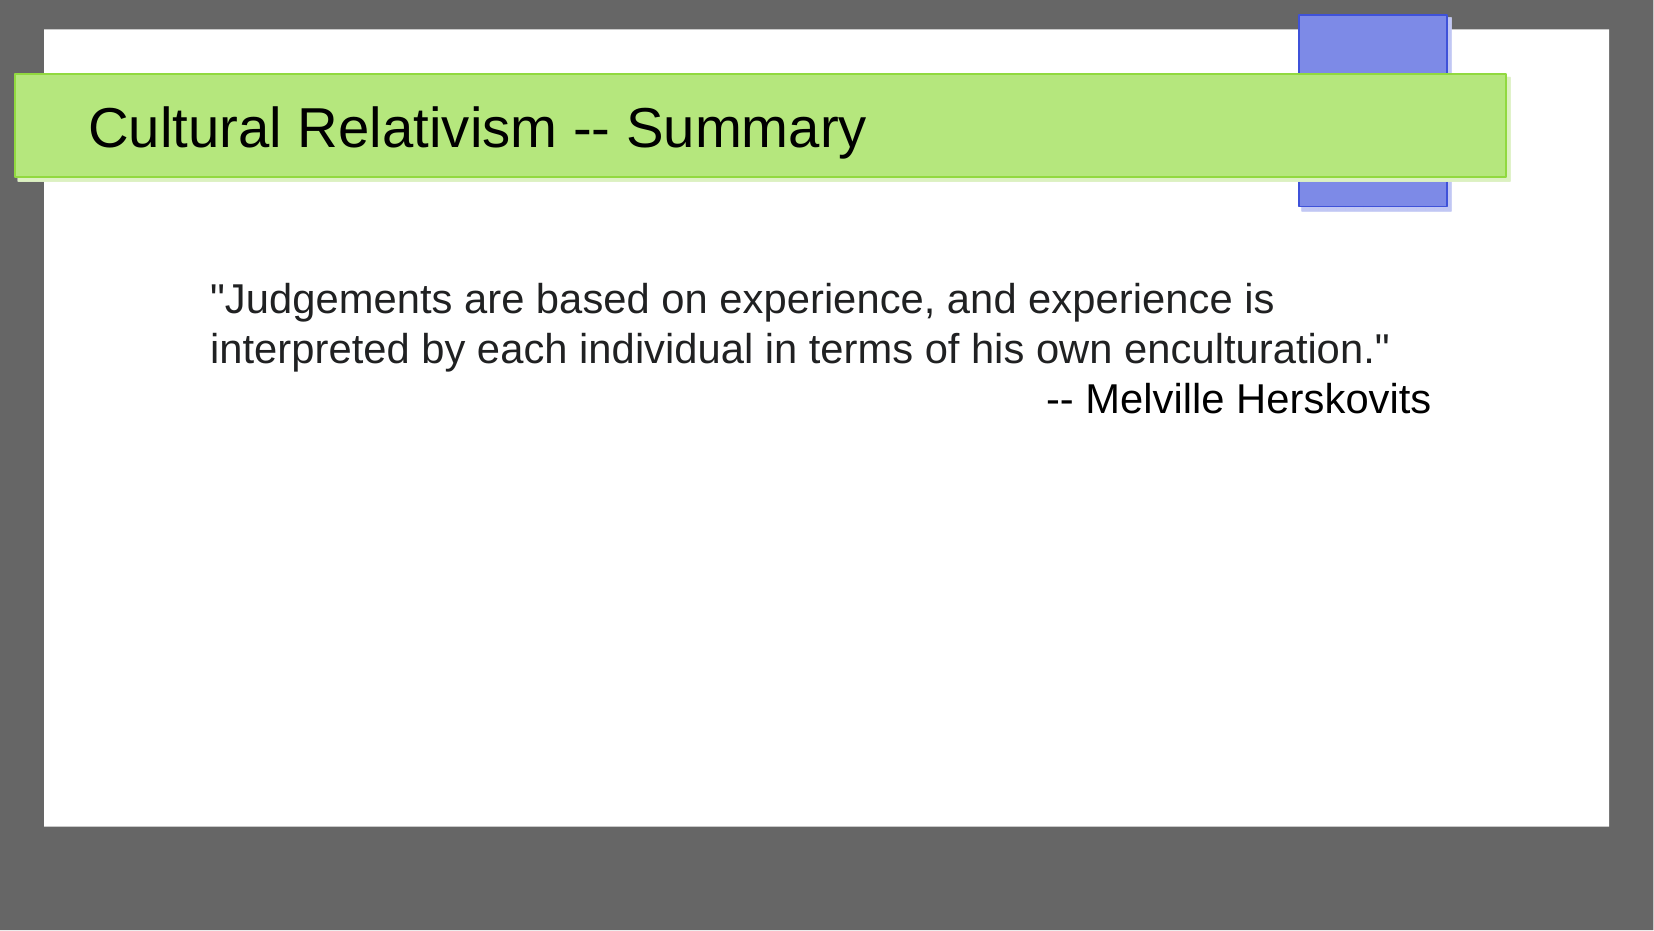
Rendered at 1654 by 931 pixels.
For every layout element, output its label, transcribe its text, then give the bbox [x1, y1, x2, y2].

text_box "Judgements are based on experience, and experience is interpreted by each individual in terms of his own enculturation." -- Melville Herskovits [210, 221, 1444, 812]
text_box Cultural Relativism -- Summary [88, 73, 1506, 178]
